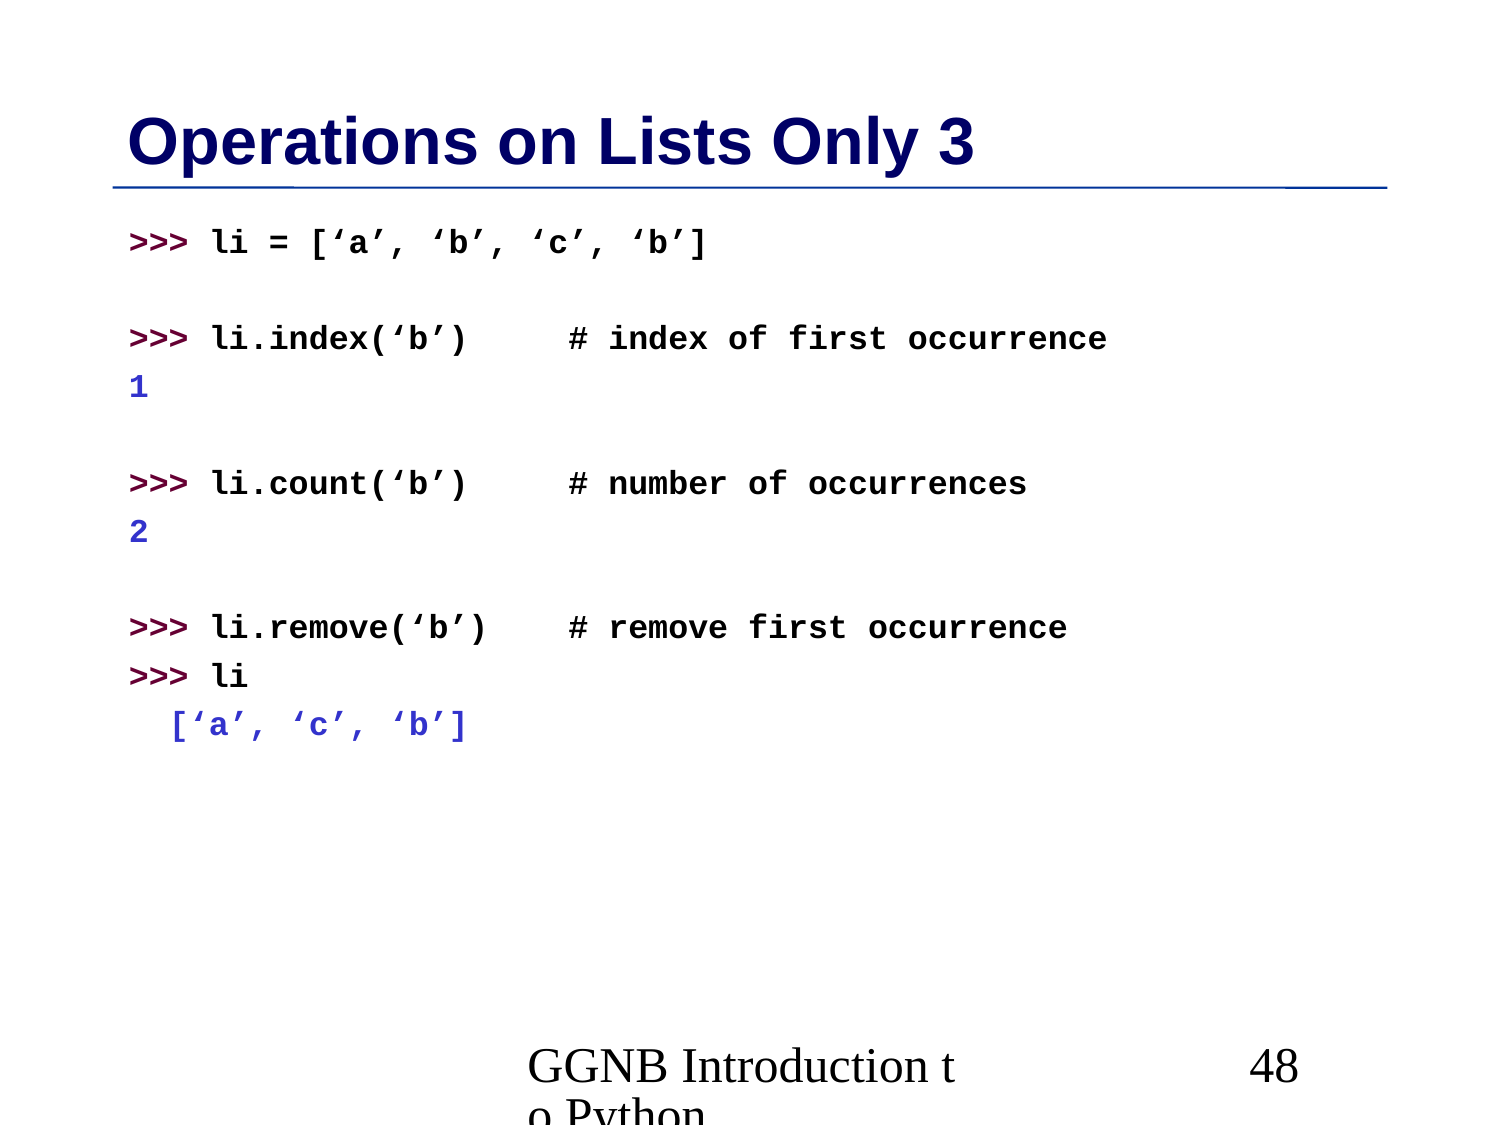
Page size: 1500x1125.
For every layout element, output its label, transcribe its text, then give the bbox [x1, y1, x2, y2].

title Operations on Lists Only 3 [112, 89, 1388, 185]
list >>> li = [‘a’, ‘b’, ‘c’, ‘b’] >>> li.index(‘b’) # index of first occurrence 1 >>> li.count(‘b’) # number of occurrences 2 >>> li.remove(‘b’) # remove first occurrence >>> li [‘a’, ‘c’, ‘b’] [112, 212, 1388, 963]
